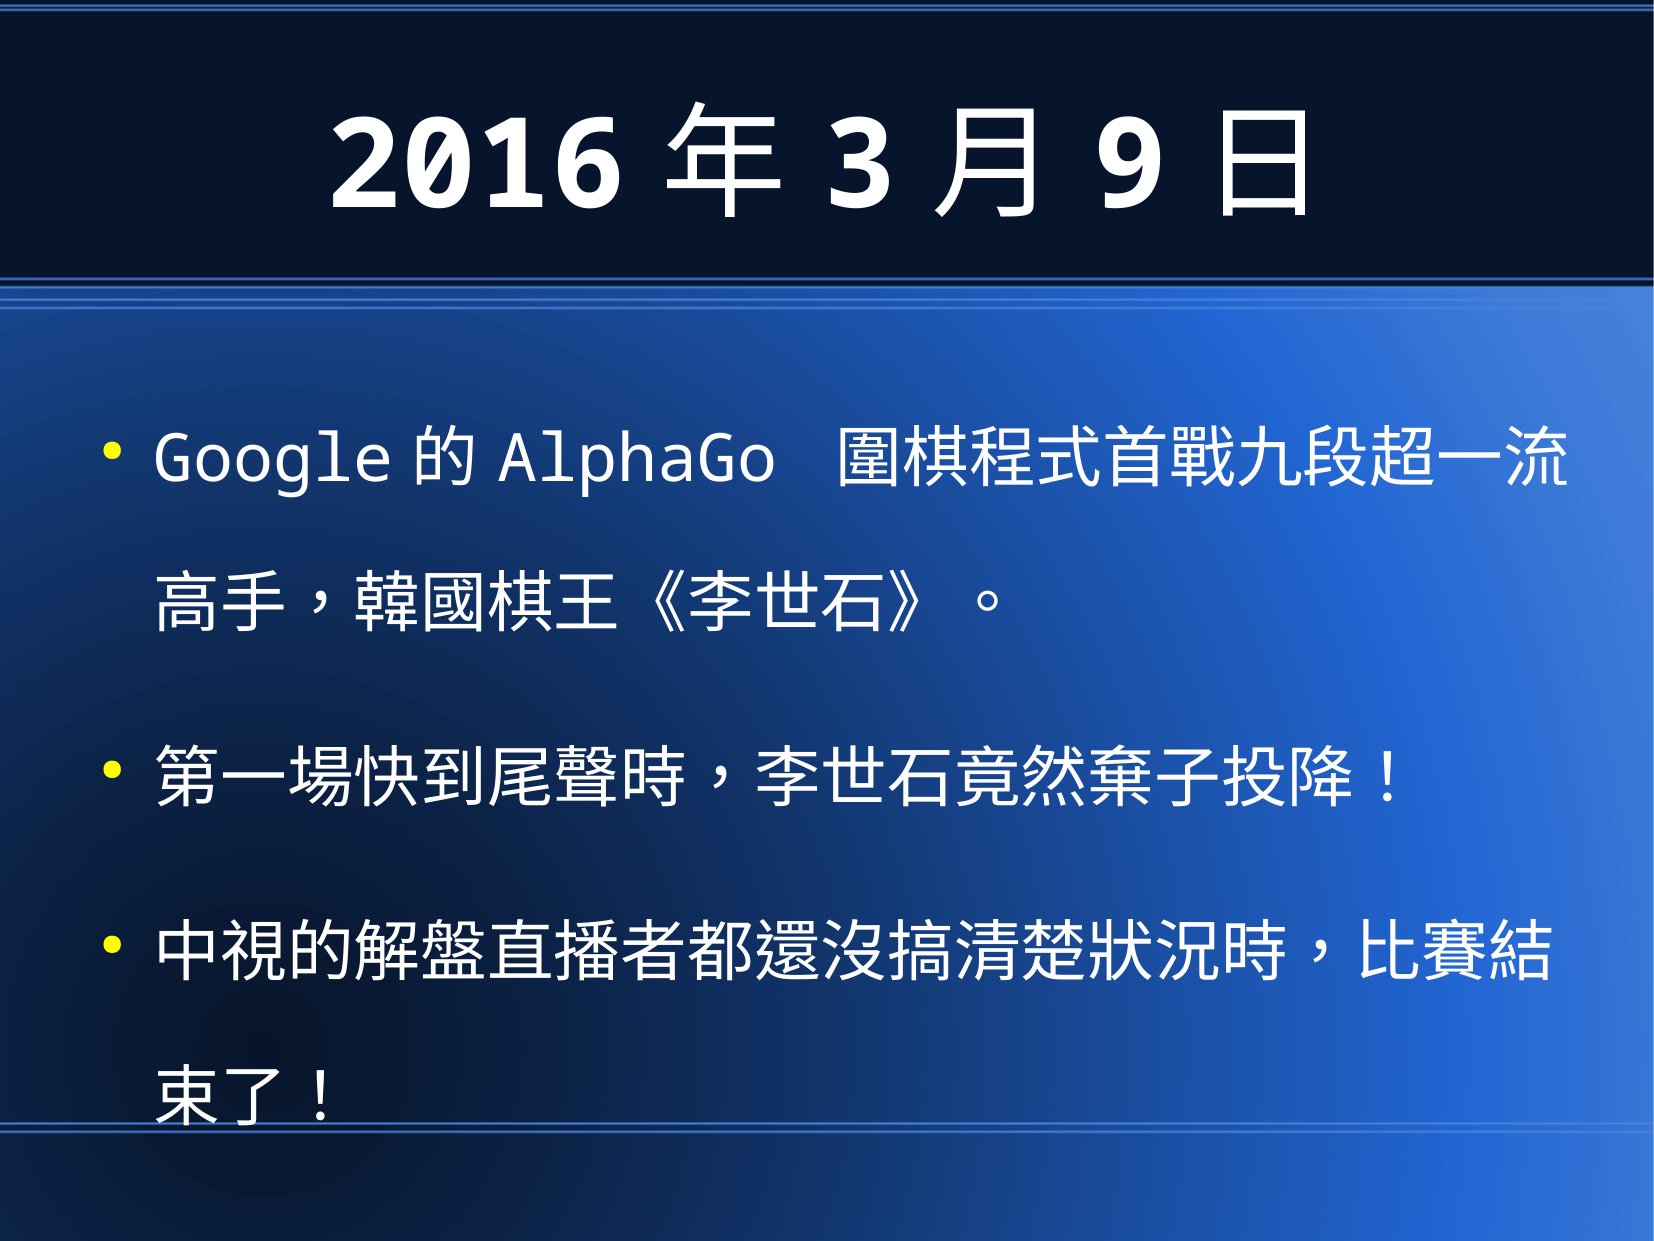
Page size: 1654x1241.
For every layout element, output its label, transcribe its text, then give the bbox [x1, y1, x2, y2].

list Google的AlphaGo 圍棋程式首戰九段超一流高手，韓國棋王《李世石》。 第一場快到尾聲時，李世石竟然棄子投降！ 中視的解盤直播者都還沒搞清楚狀況時，比賽結束了！ [82, 355, 1571, 1241]
picture [0, 0, 1654, 1241]
title 2016年3月9日 [82, 49, 1571, 257]
